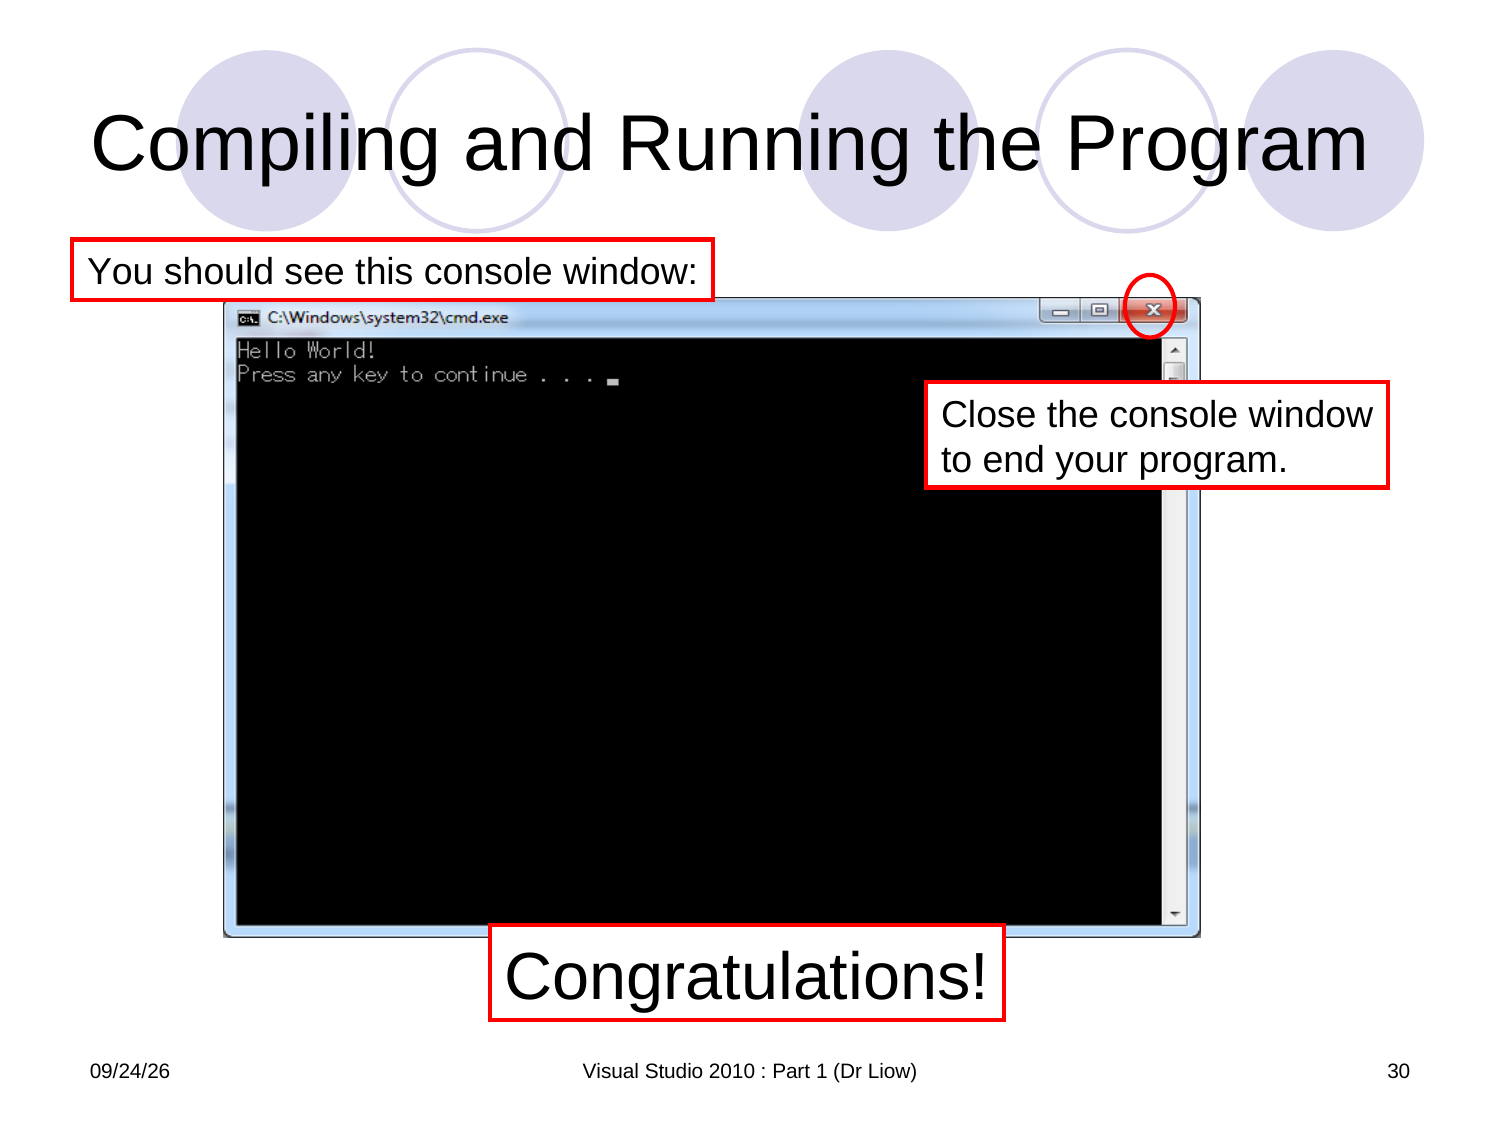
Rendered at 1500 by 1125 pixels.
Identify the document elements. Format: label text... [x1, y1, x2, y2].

text_box <number> [1074, 1049, 1426, 1101]
text_box Congratulations! [489, 924, 1005, 1021]
text_box Visual Studio 2010 : Part 1 (Dr Liow) [512, 1049, 988, 1101]
text_box You should see this console window: [72, 239, 714, 300]
text_box Close the console window to end your program. [926, 382, 1389, 488]
text_box 08/22/12 [74, 1049, 426, 1101]
picture [1128, 297, 1172, 335]
title Compiling and Running the Program [75, 45, 1426, 233]
picture [223, 297, 1201, 938]
